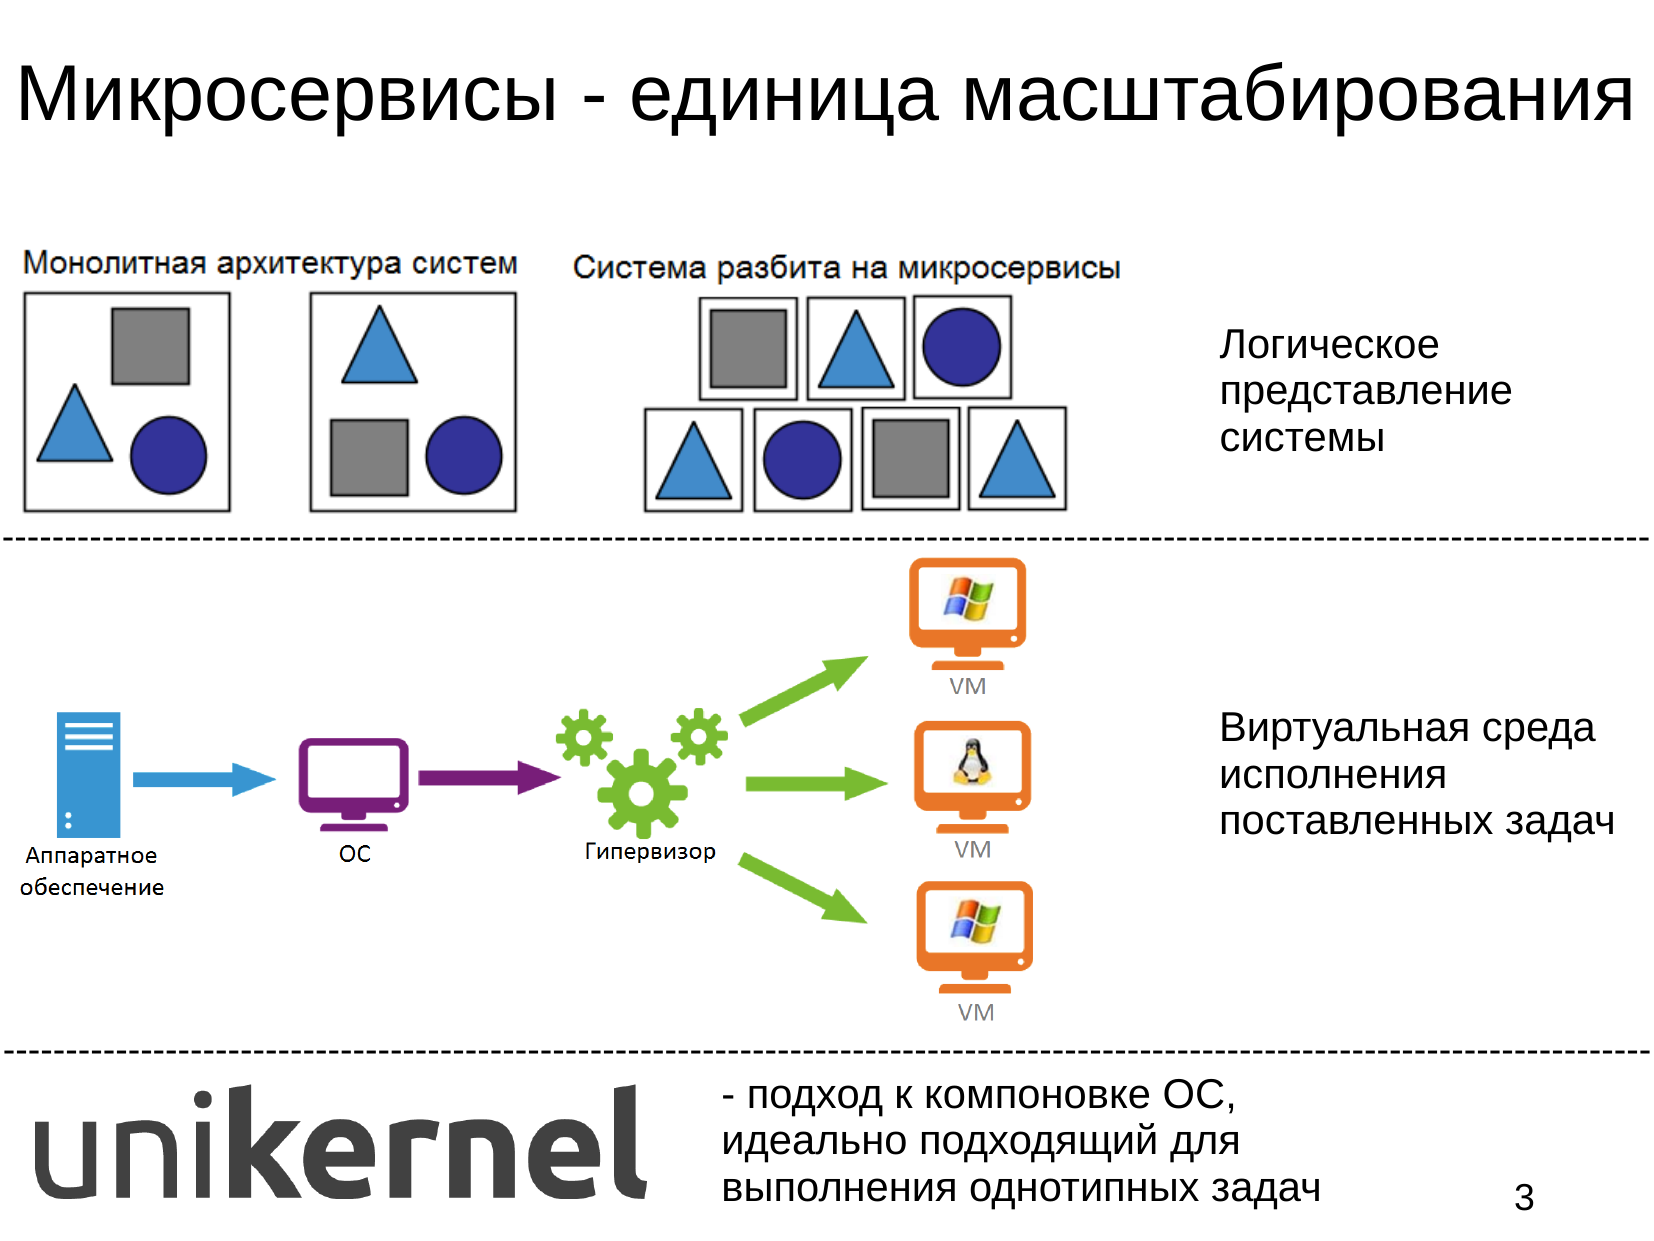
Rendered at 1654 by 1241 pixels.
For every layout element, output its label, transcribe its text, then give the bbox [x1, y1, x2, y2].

picture [4, 244, 1134, 507]
text_box Виртуальная среда исполнения поставленных задач [1204, 696, 1643, 868]
text_box - подход к компоновке ОС, идеально подходящий для выполнения однотипных задач [706, 1062, 1337, 1235]
text_box Логическое представление системы [1204, 312, 1548, 491]
picture [35, 1093, 647, 1199]
text_box <номер> [1508, 1169, 1654, 1241]
title Микросервисы - единица масштабирования [0, 0, 1654, 187]
text_box ------------------------------------------------------------------------------------------------------------------------------------ [0, 1021, 1654, 1093]
text_box ------------------------------------------------------------------------------------------------------------------------------------ [0, 507, 1654, 579]
picture [14, 579, 1040, 1021]
